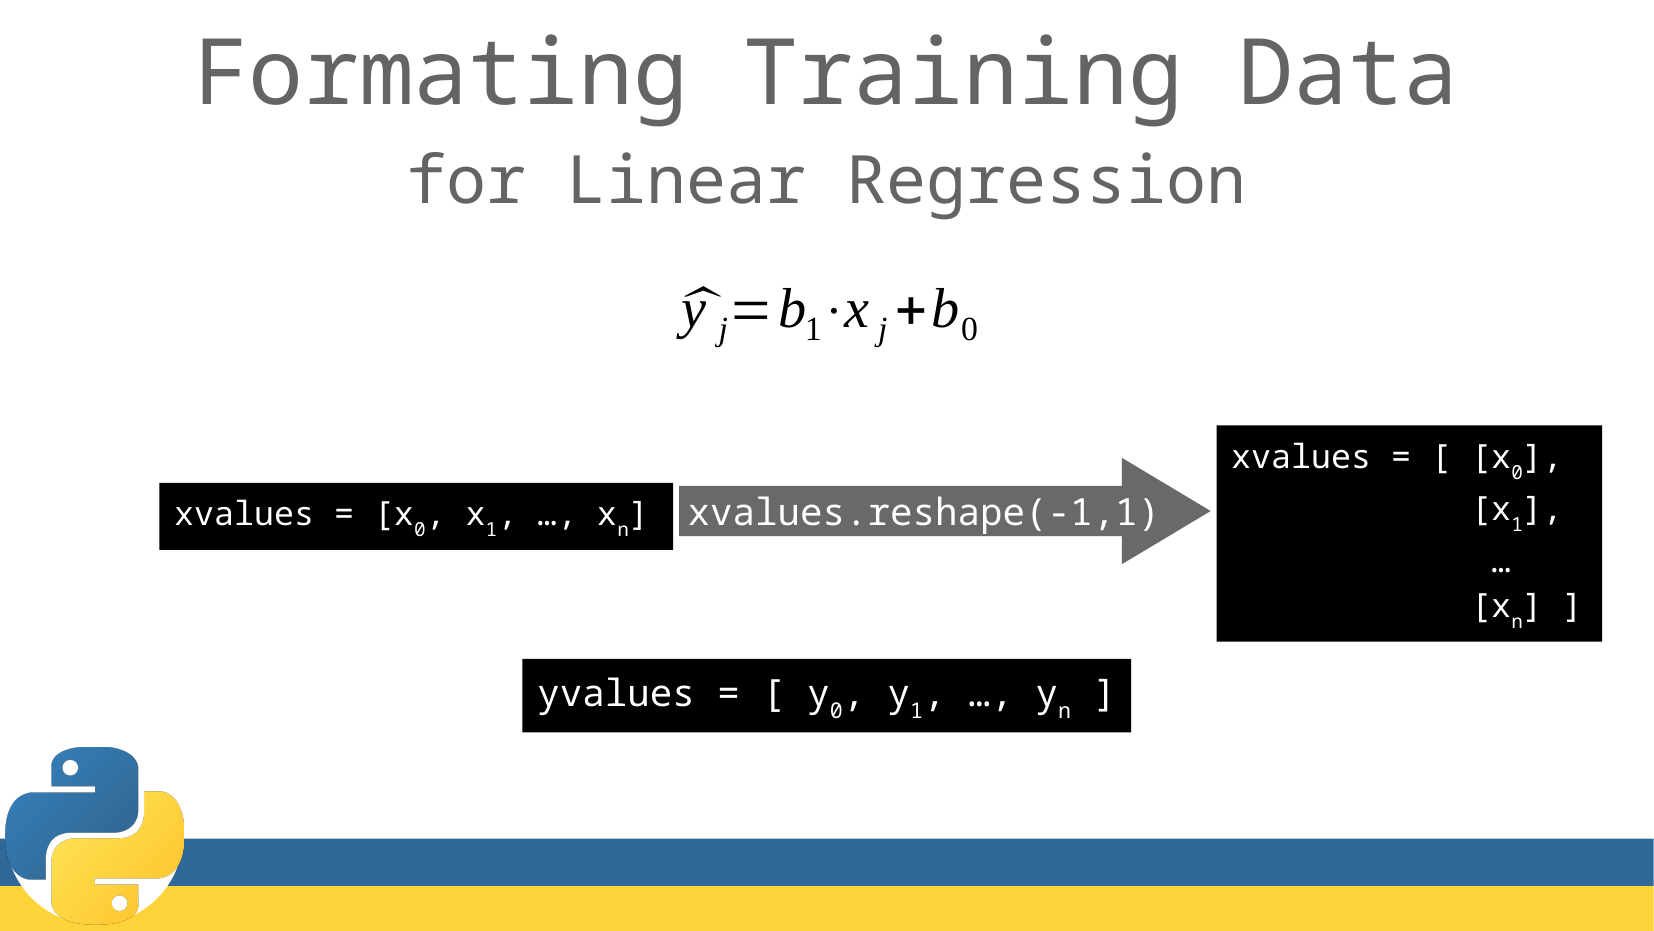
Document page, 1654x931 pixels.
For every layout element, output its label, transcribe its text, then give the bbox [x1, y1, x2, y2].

chart [662, 277, 992, 349]
text_box xvalues = [x0, x1, …, xn] [159, 482, 674, 540]
picture [5, 747, 184, 925]
text_box xvalues.reshape(-1,1) [679, 457, 1211, 565]
text_box xvalues = [ [x0], [x1], … [xn] ] [1216, 425, 1603, 597]
title Formating Training Data for Linear Regression [82, 35, 1571, 194]
text_box yvalues = [ y0, y1, …, yn ] [522, 658, 1132, 721]
